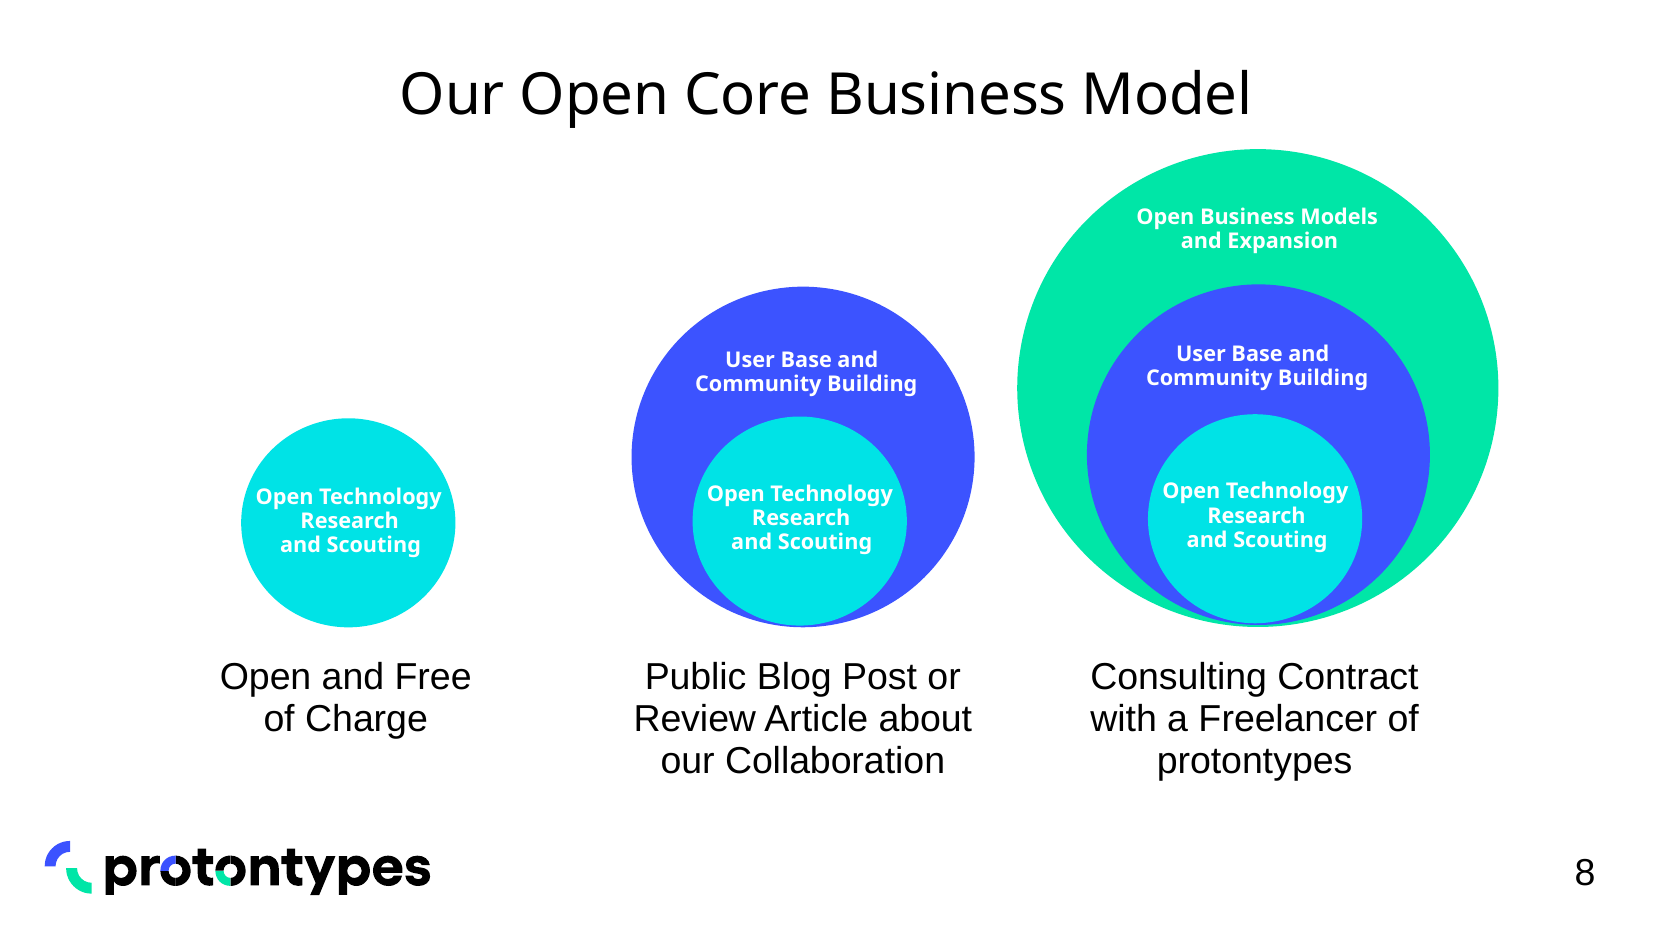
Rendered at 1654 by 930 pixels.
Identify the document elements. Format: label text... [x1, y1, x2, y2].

text_box Consulting Contract with a Freelancer of protontypes [1044, 648, 1465, 789]
picture [239, 147, 1501, 629]
text_box Public Blog Post or Review Article about our Collaboration [607, 648, 998, 789]
text_box Open and Free of Charge [195, 648, 496, 747]
title Our Open Core Business Model [82, 36, 1571, 148]
